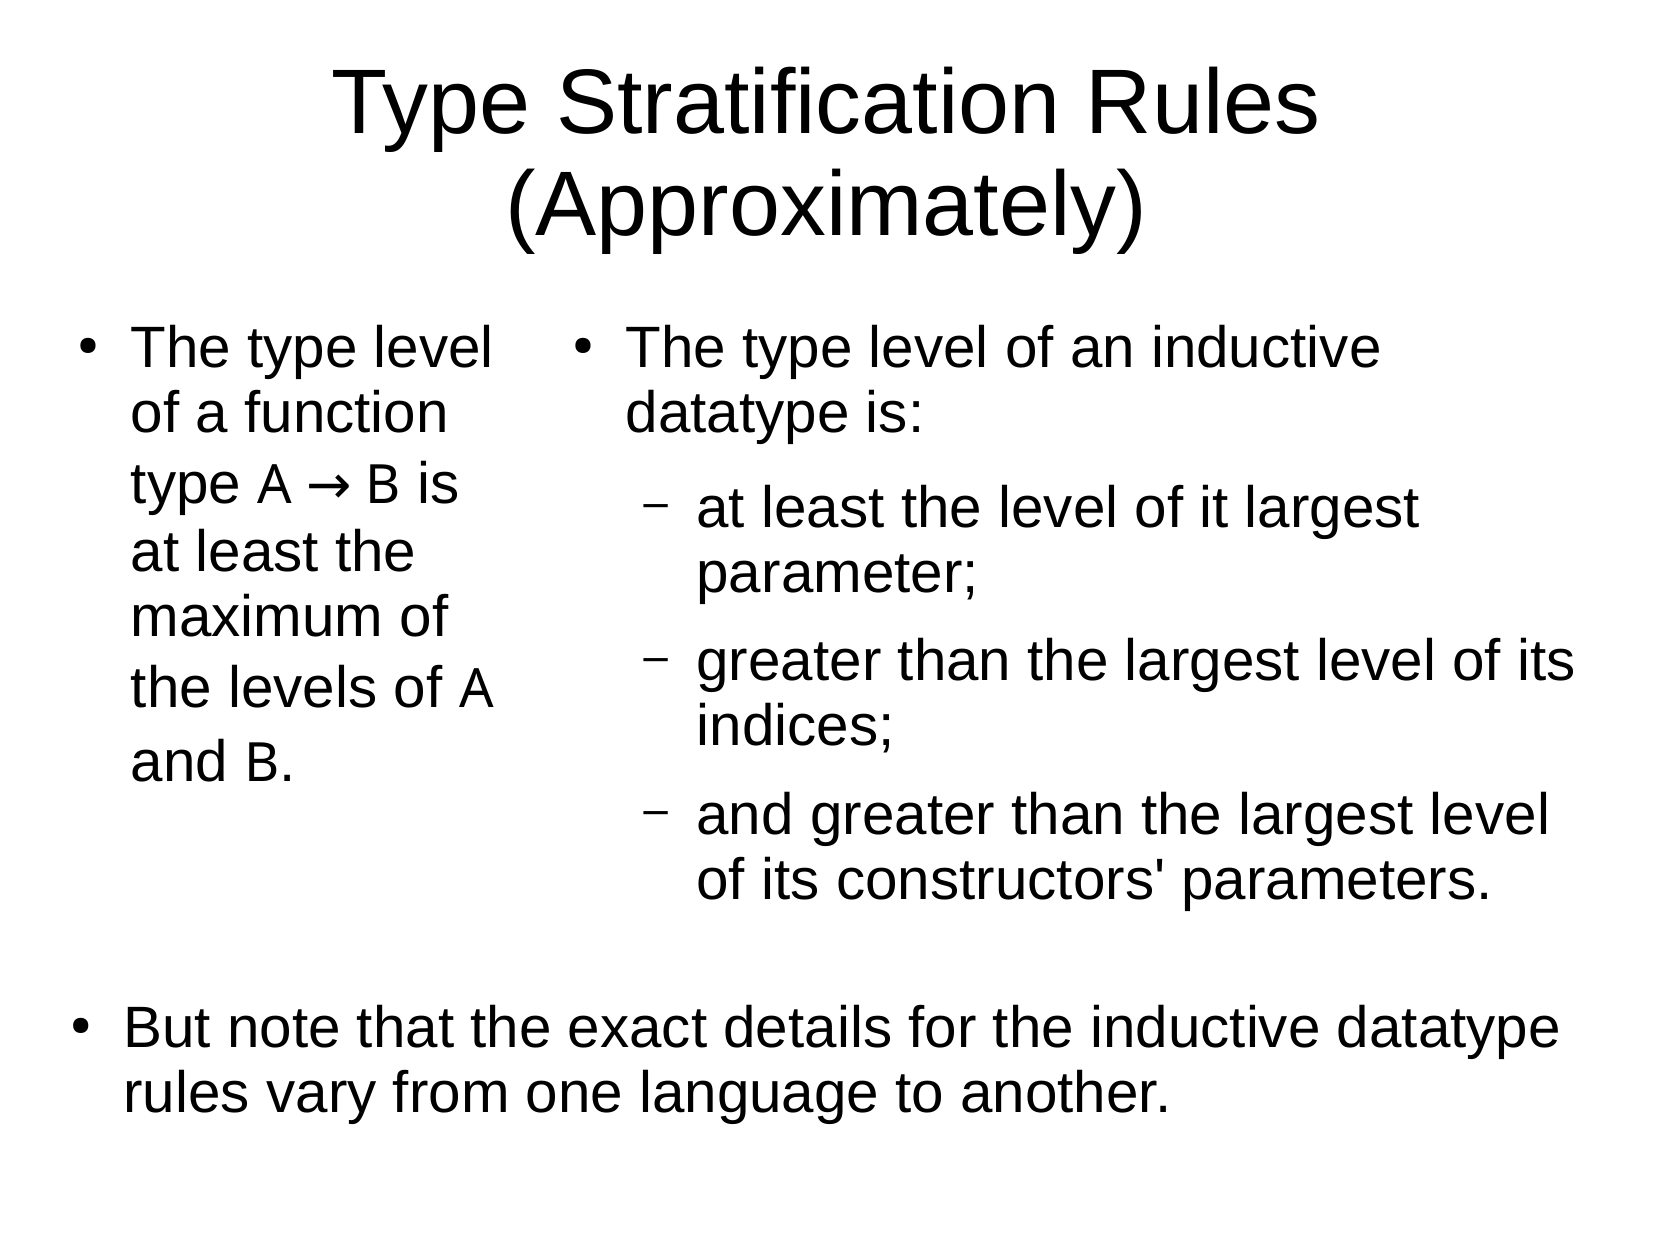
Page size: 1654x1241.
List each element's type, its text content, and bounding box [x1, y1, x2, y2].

list The type level of an inductive datatype is: at least the level of it largest parameter; greater than the largest level of its indices; and greater than the largest level of its constructors' parameters. [555, 315, 1587, 931]
list But note that the exact details for the inductive datatype rules vary from one language to another. [52, 995, 1576, 1125]
title Type Stratification Rules (Approximately) [82, 49, 1571, 257]
list The type level of a function type A → B is at least the maximum of the levels of A and B. [60, 315, 503, 931]
